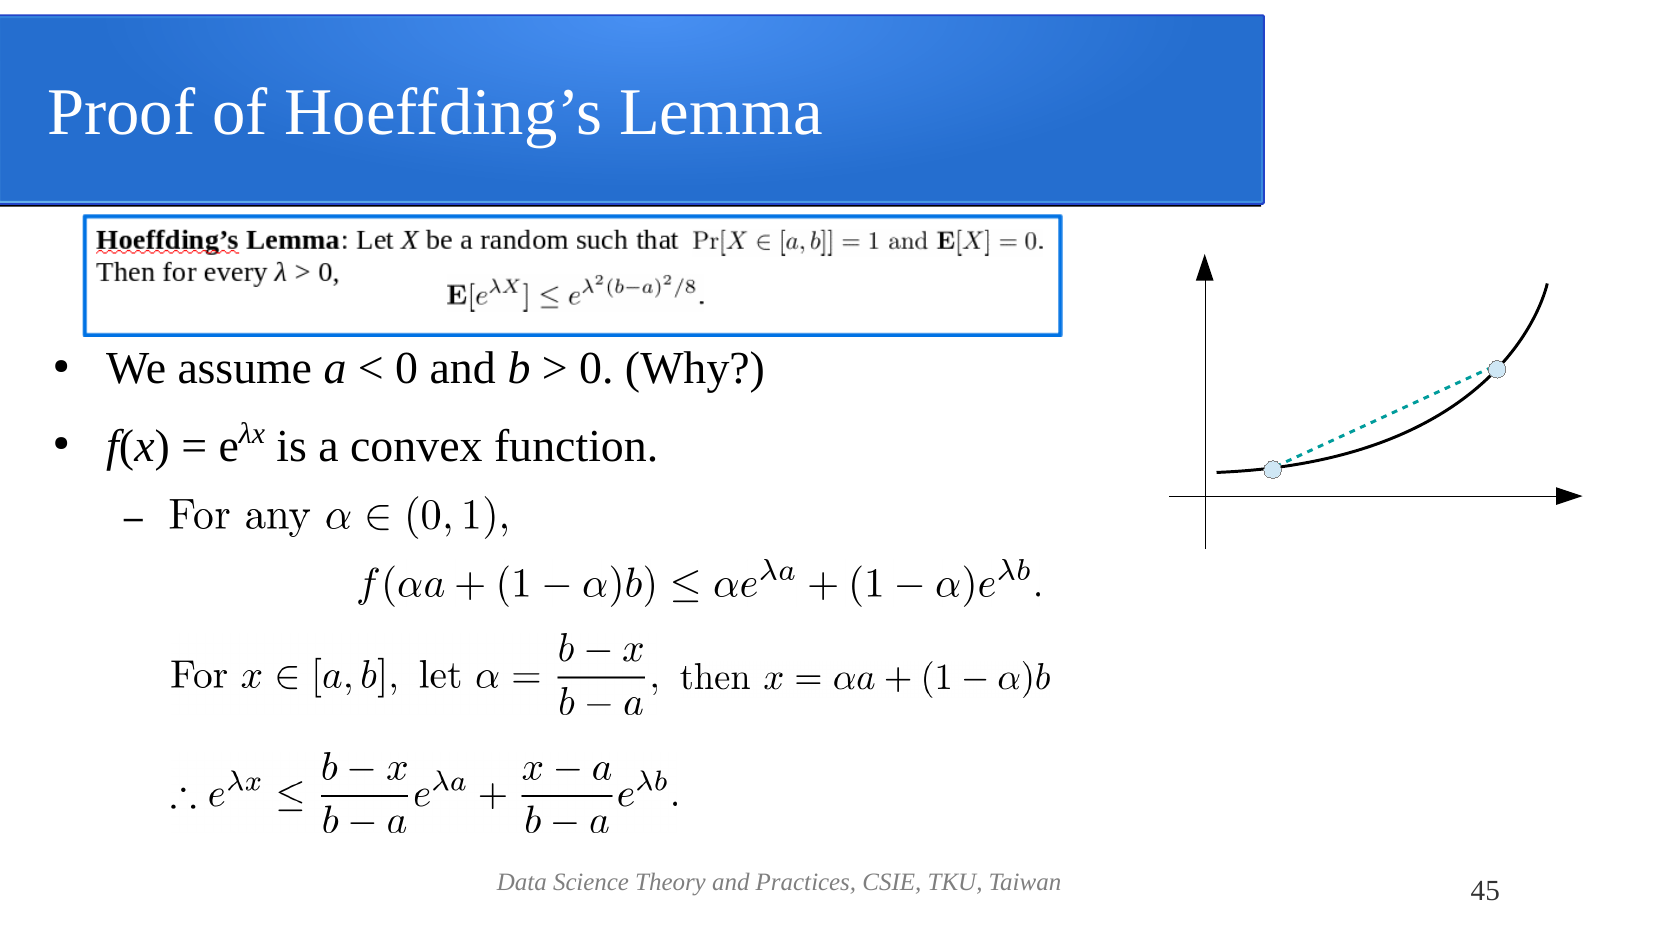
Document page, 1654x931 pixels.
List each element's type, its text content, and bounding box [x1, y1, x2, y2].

text_box [1263, 460, 1282, 479]
picture [169, 496, 507, 539]
picture [680, 661, 1050, 698]
picture [171, 752, 677, 833]
list We assume a < 0 and b > 0. (Why?) f(x) = eλx is a convex function. [1206, 342, 1524, 496]
picture [358, 559, 1040, 607]
picture [82, 212, 1063, 337]
text_box [1488, 360, 1506, 379]
picture [171, 633, 657, 715]
title Proof of Hoeffding’s Lemma [47, 35, 1199, 189]
list We assume a < 0 and b > 0. (Why?) f(x) = eλx is a convex function. [35, 342, 1524, 764]
